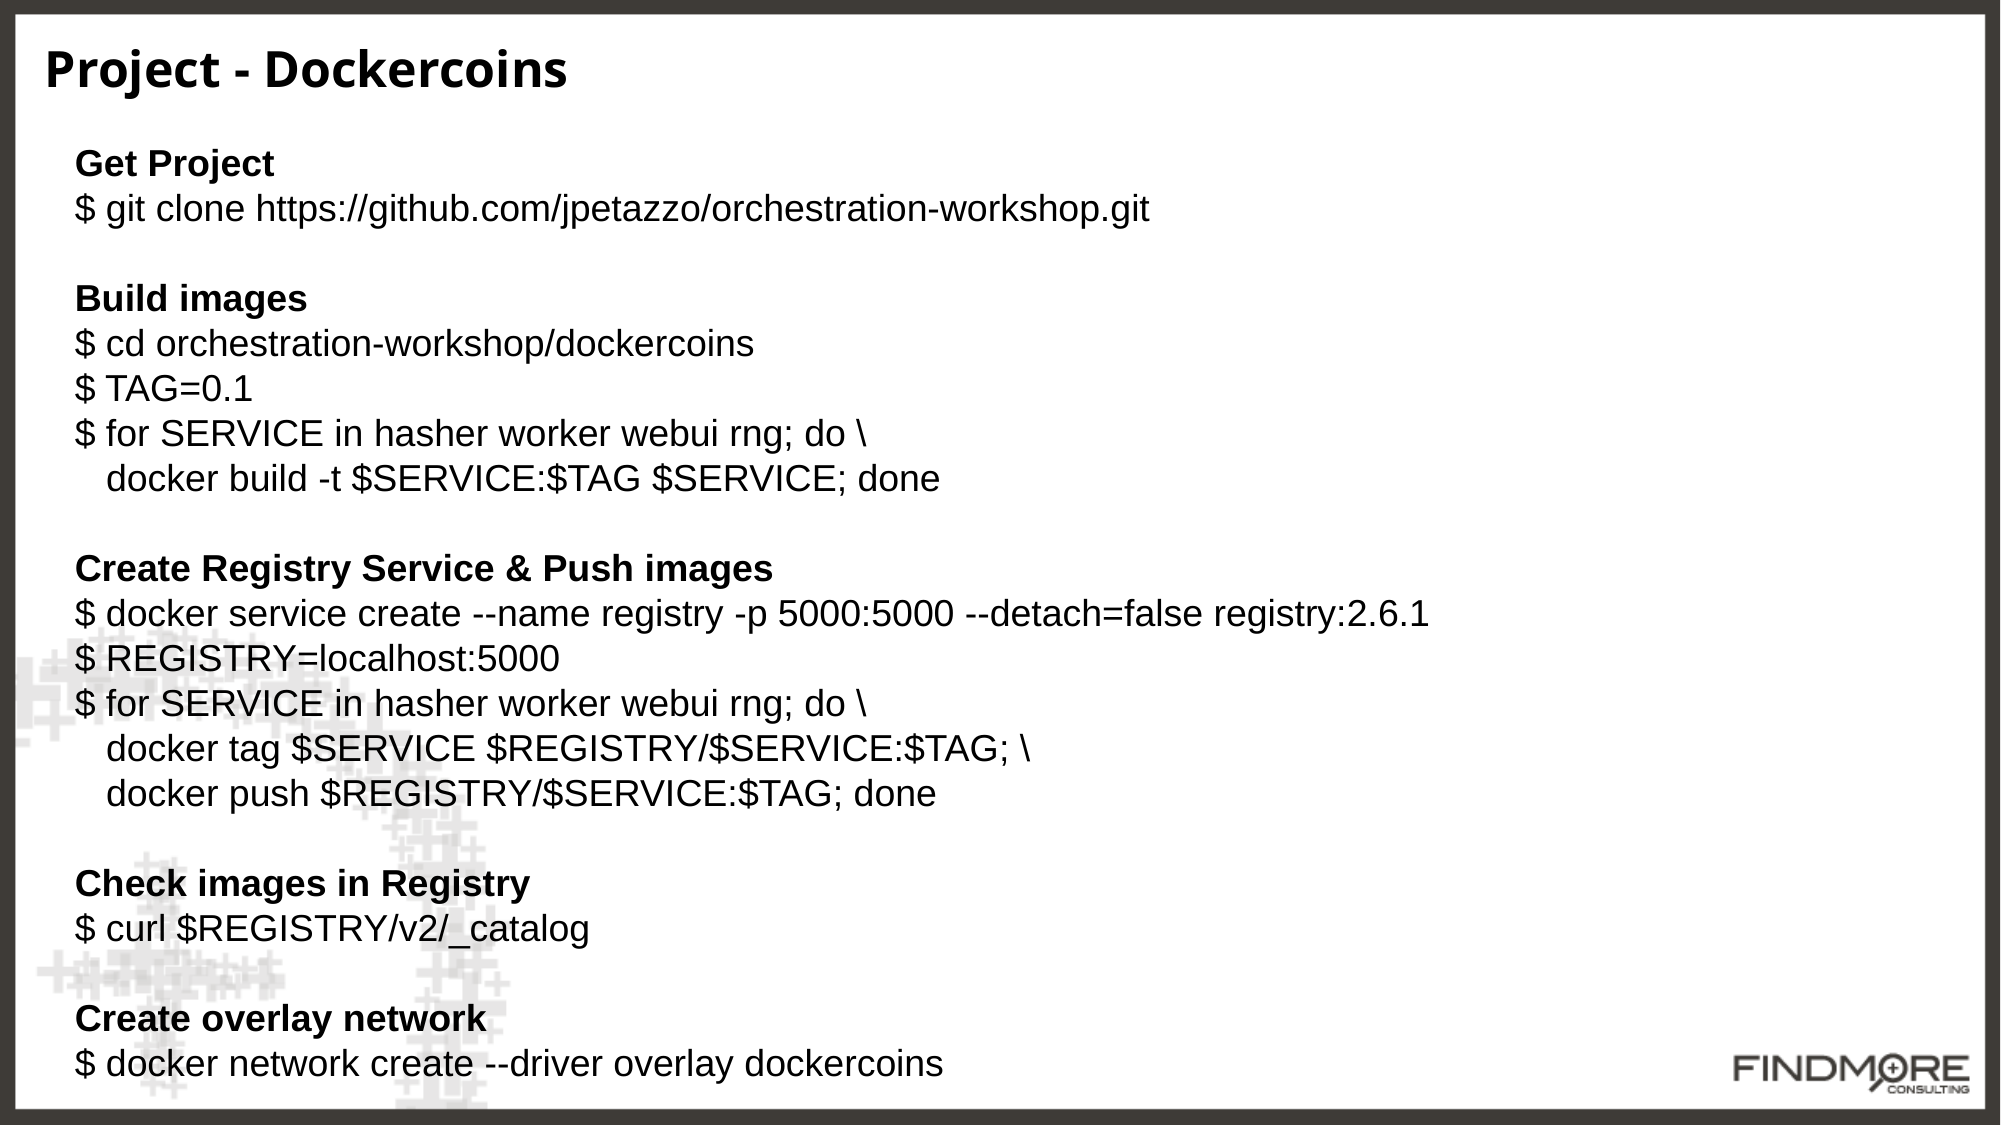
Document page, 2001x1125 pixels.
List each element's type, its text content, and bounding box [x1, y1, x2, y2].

picture [0, 0, 2001, 1125]
text_box Project - Dockercoins [29, 30, 1950, 124]
text_box Get Project $ git clone https://github.com/jpetazzo/orchestration-workshop.git Build images $ cd orchestration-workshop/dockercoins $ TAG=0.1 $ for SERVICE in hasher worker webui rng; do \ docker build -t $SERVICE:$TAG $SERVICE; done Create Registry Service & Push images $ docker service create --name registry -p 5000:5000 --detach=false registry:2.6.1 $ REGISTRY=localhost:5000 $ for SERVICE in hasher worker webui rng; do \ docker tag $SERVICE $REGISTRY/$SERVICE:$TAG; \ docker push $REGISTRY/$SERVICE:$TAG; done Check images in Registry $ curl $REGISTRY/v2/_catalog Create overlay network $ docker network create --driver overlay dockercoins [59, 123, 1950, 1086]
